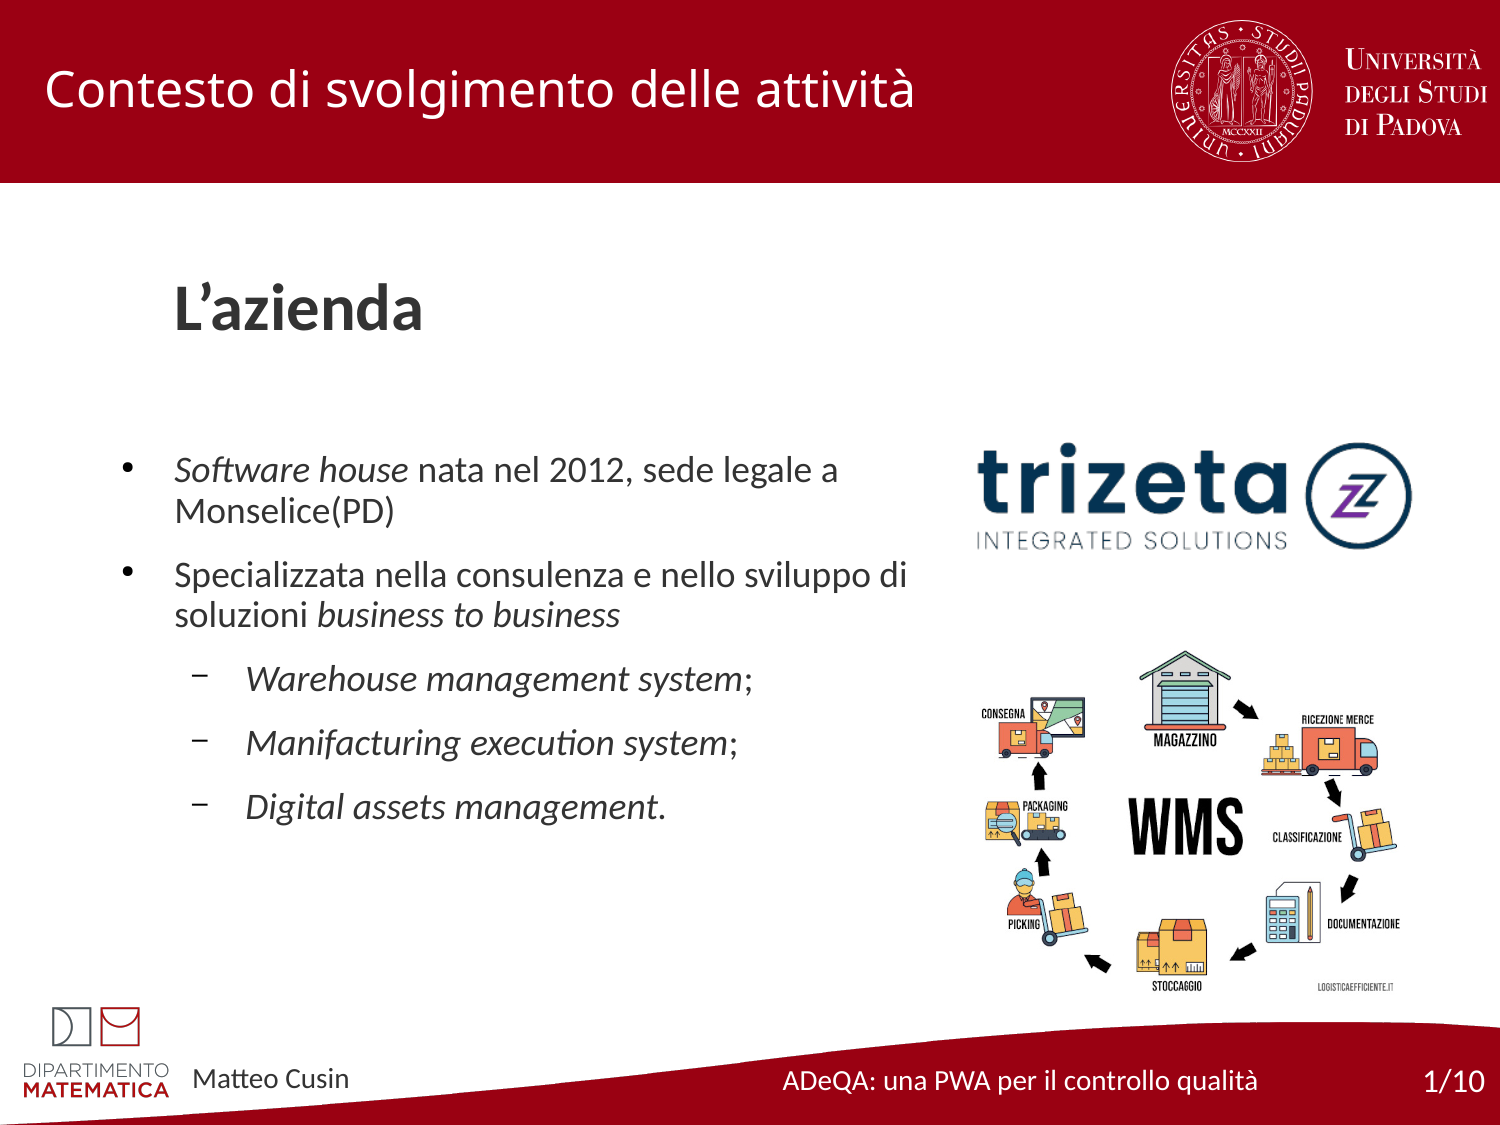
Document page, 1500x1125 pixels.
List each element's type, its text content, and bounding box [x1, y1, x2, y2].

title Contesto di svolgimento delle attività [29, 0, 1152, 183]
picture [1171, 20, 1487, 162]
picture [974, 442, 1416, 550]
picture [0, 1007, 1500, 1125]
text_box ADeQA: una PWA per il controllo qualità [767, 1033, 1388, 1125]
text_box Matteo Cusin [177, 1030, 414, 1123]
slide_number 1/10 [1388, 1033, 1500, 1125]
list Software house nata nel 2012, sede legale a Monselice(PD) Specializzata nella consulenza e nello sviluppo di soluzioni business to business Warehouse management system; Manifacturing execution system; Digital assets management. [88, 442, 975, 916]
picture [879, 624, 1495, 1004]
list L’azienda [88, 265, 562, 384]
